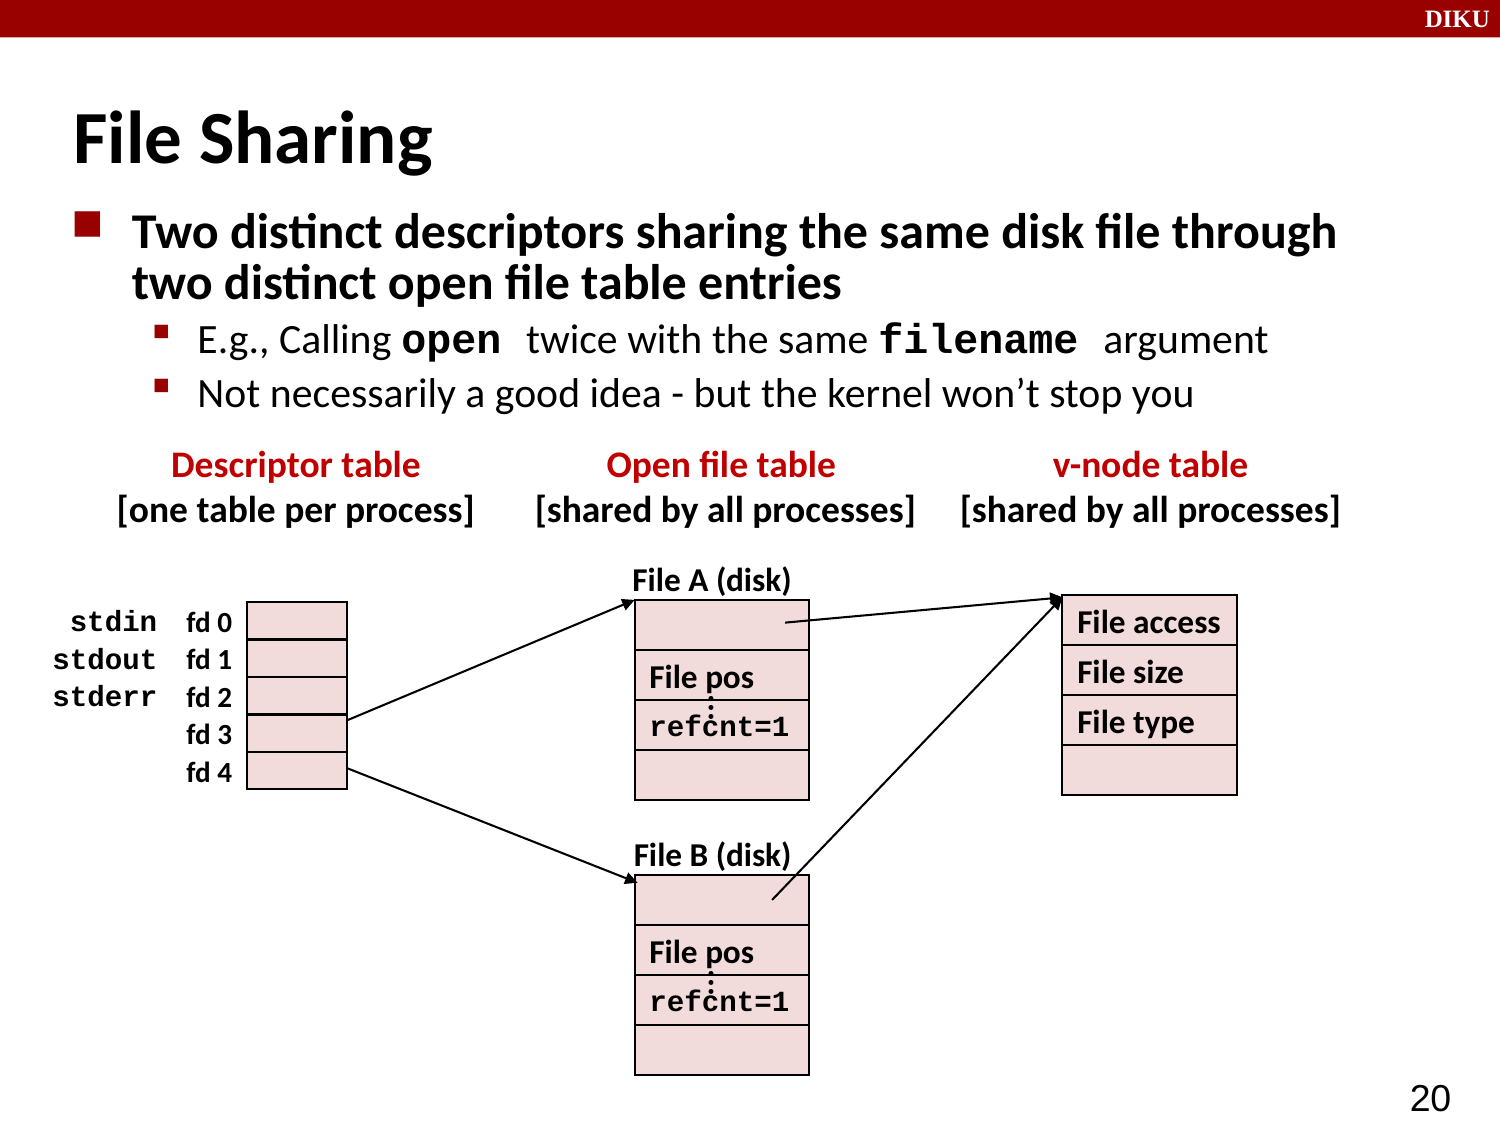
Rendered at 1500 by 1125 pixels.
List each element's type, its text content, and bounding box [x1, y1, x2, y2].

text_box fd 2 [173, 677, 247, 714]
text_box stderr [37, 683, 173, 721]
text_box [634, 599, 810, 650]
text_box fd 4 [147, 752, 247, 790]
text_box stdin [54, 595, 173, 646]
text_box File pos [634, 650, 810, 699]
text_box ... [1062, 746, 1238, 796]
text_box Open file table [shared by all processes] [519, 432, 932, 538]
text_box File pos [634, 925, 810, 974]
text_box ... [634, 749, 810, 800]
text_box [634, 874, 810, 925]
text_box stdout [37, 632, 173, 683]
text_box File Sharing [58, 71, 1304, 197]
text_box refcnt=1 [634, 974, 810, 1024]
text_box File A (disk) [617, 550, 807, 605]
text_box fd 1 [173, 639, 247, 677]
text_box fd 3 [147, 714, 247, 752]
text_box File access [1062, 595, 1238, 645]
text_box fd 0 [173, 602, 247, 639]
text_box File B (disk) [618, 825, 807, 880]
text_box Descriptor table [one table per process] [101, 432, 491, 538]
text_box Two distinct descriptors sharing the same disk file through two distinct open file table entries E.g., Calling open twice with the same filename argument Not necessarily a good idea - but the kernel won’t stop you [60, 200, 1424, 388]
text_box [247, 602, 347, 790]
text_box File type [1062, 695, 1238, 746]
text_box File size [1062, 645, 1238, 695]
text_box ... [634, 1024, 810, 1075]
text_box v-node table [shared by all processes] [945, 432, 1357, 538]
text_box refcnt=1 [634, 699, 810, 749]
